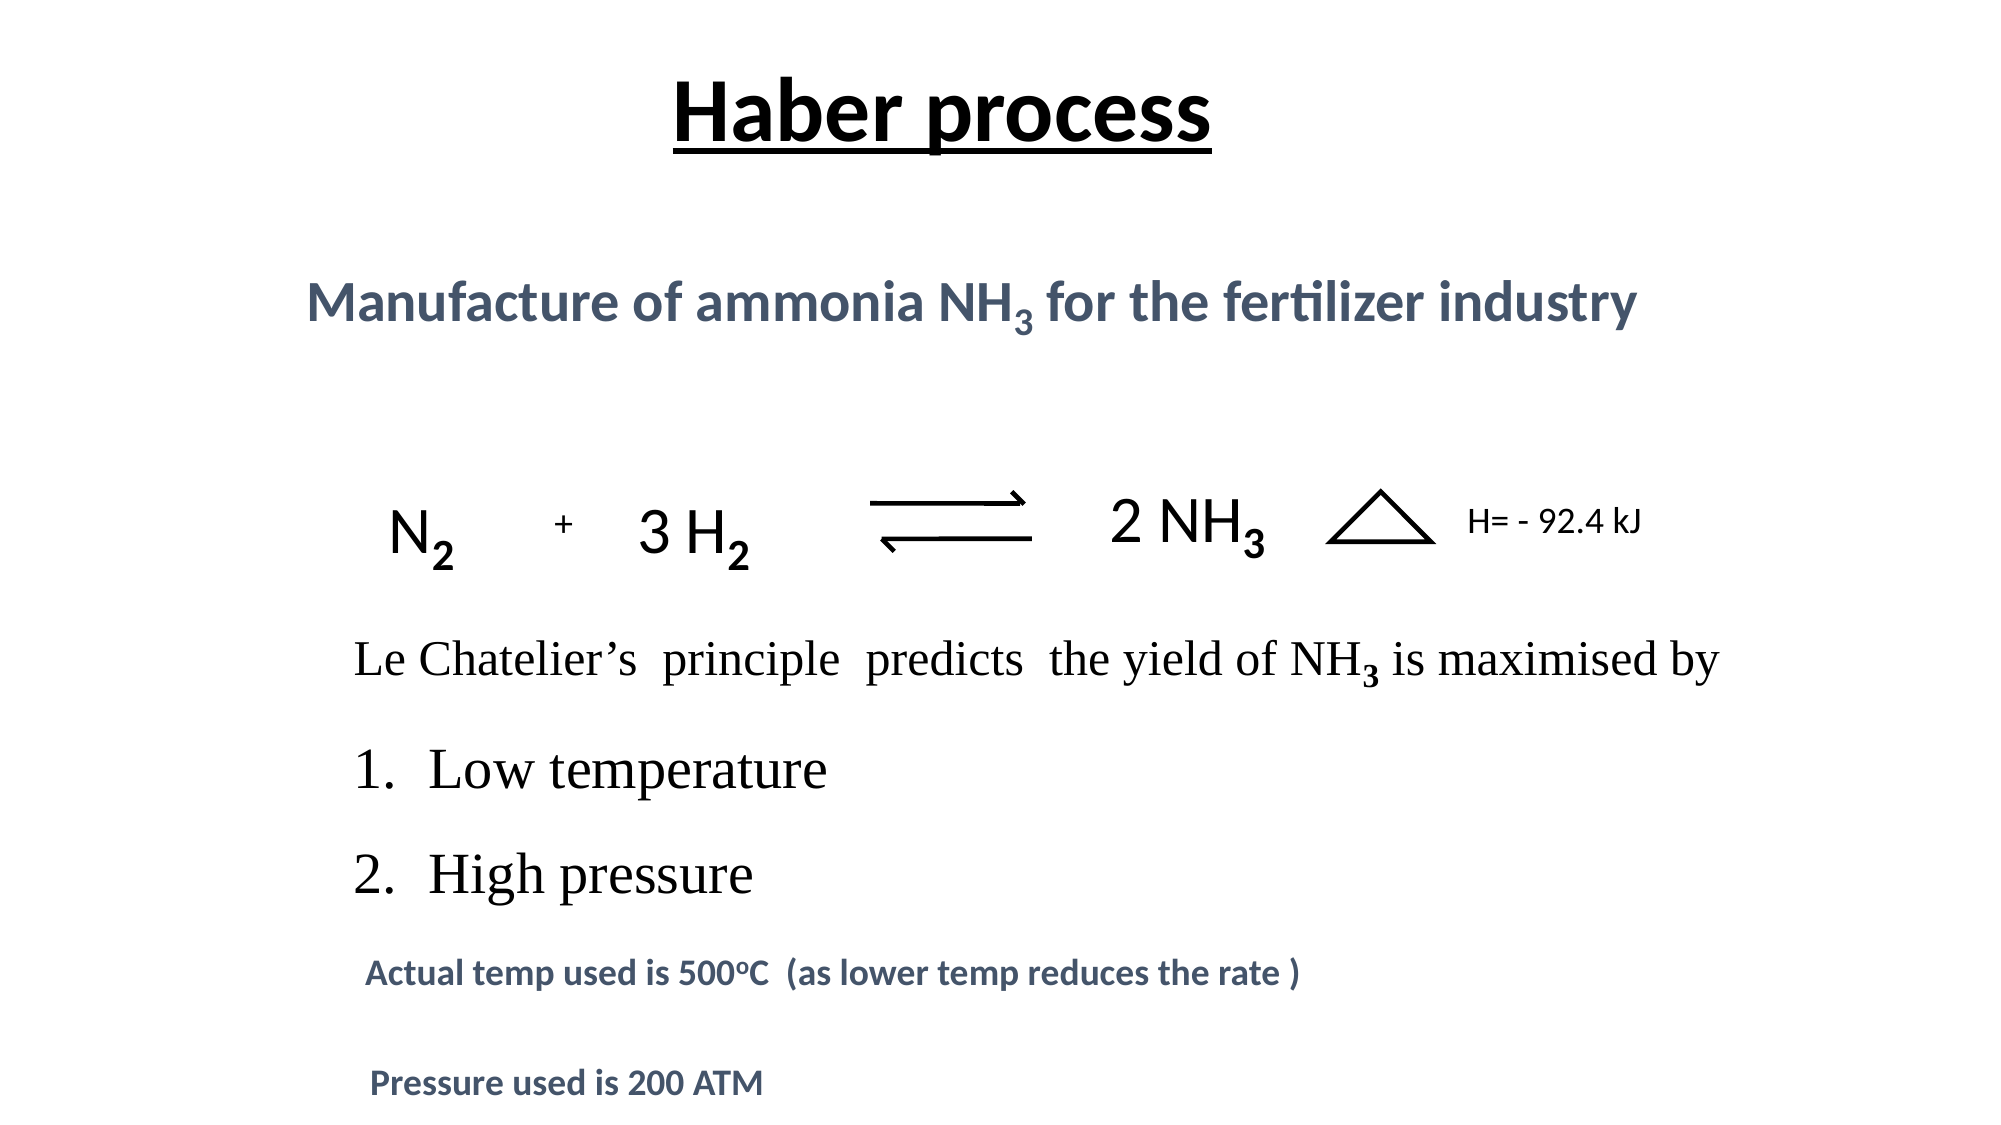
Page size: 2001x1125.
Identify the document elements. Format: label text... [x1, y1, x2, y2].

text_box 2 NH3 [1094, 467, 1319, 564]
text_box Haber process [657, 42, 1371, 168]
text_box Actual temp used is 500oC (as lower temp reduces the rate ) [350, 940, 1721, 1002]
text_box H= - 92.4 kJ [1452, 488, 1730, 549]
text_box Manufacture of ammonia NH3 for the fertilizer industry [291, 255, 1750, 341]
text_box 3 H2 [622, 479, 785, 575]
text_box Pressure used is 200 ATM [355, 1050, 1619, 1111]
text_box Le Chatelier’s principle predicts the yield of NH3 is maximised by Low temperature High pressure [338, 609, 1786, 906]
text_box N2 [373, 479, 537, 575]
text_box + [539, 491, 599, 553]
